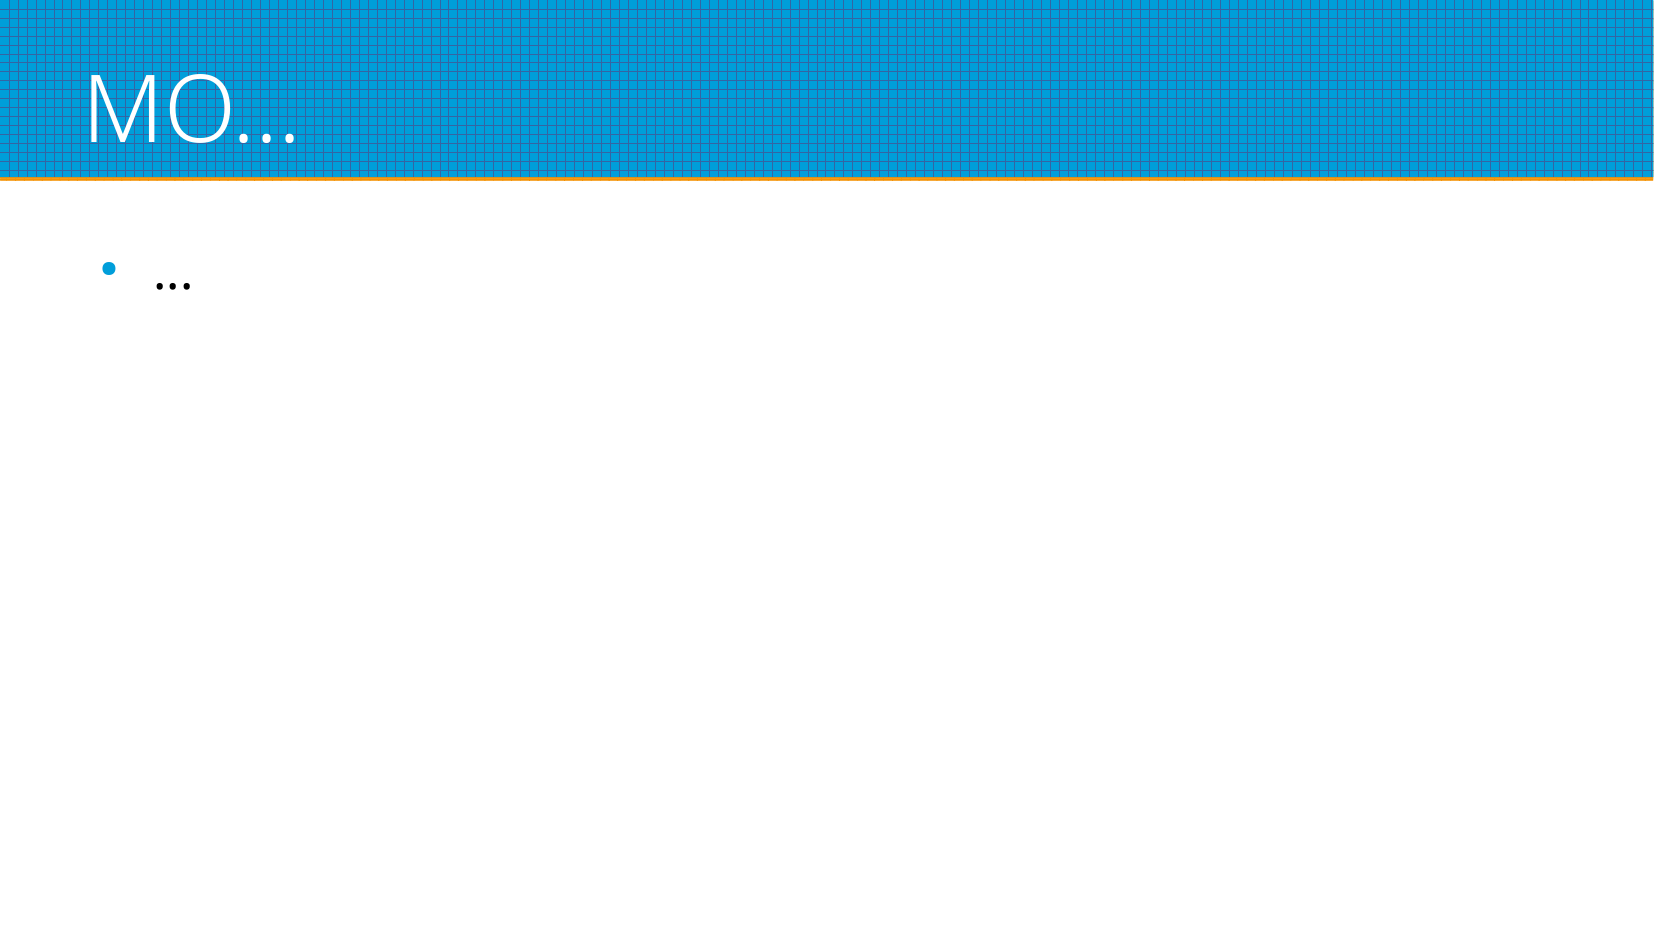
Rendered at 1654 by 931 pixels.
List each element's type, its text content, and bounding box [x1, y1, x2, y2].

title MO... [82, 14, 1571, 171]
list ... [82, 236, 1563, 811]
